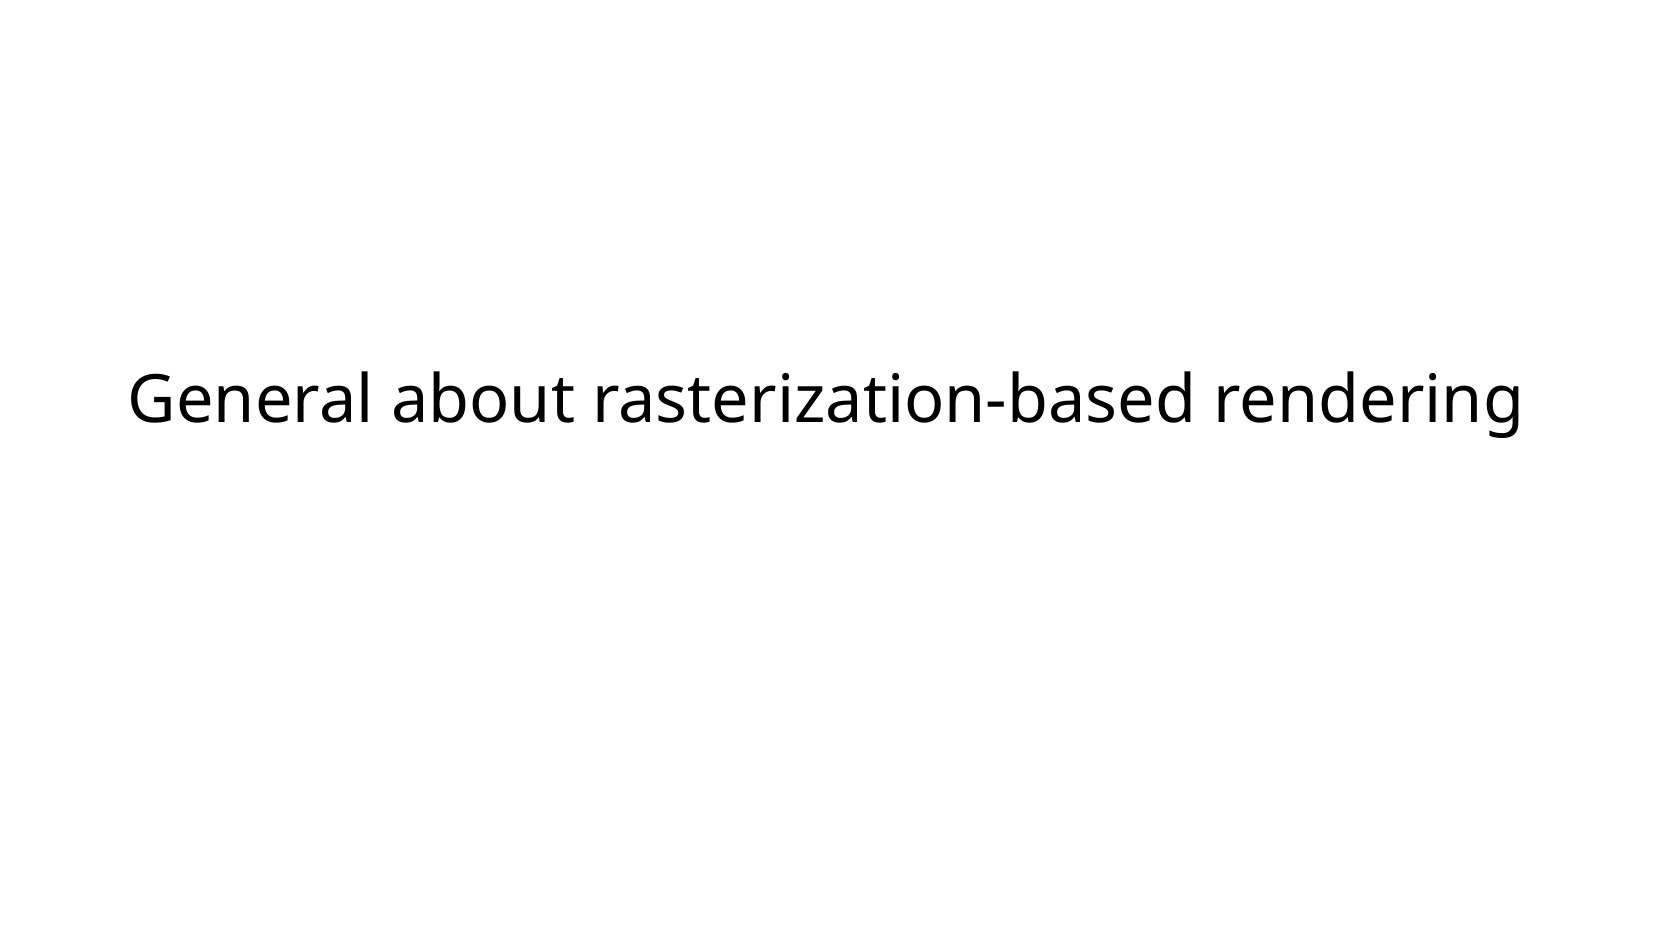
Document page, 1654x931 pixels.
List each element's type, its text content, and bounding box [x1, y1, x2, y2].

subtitle General about rasterization-based rendering [82, 37, 1571, 757]
